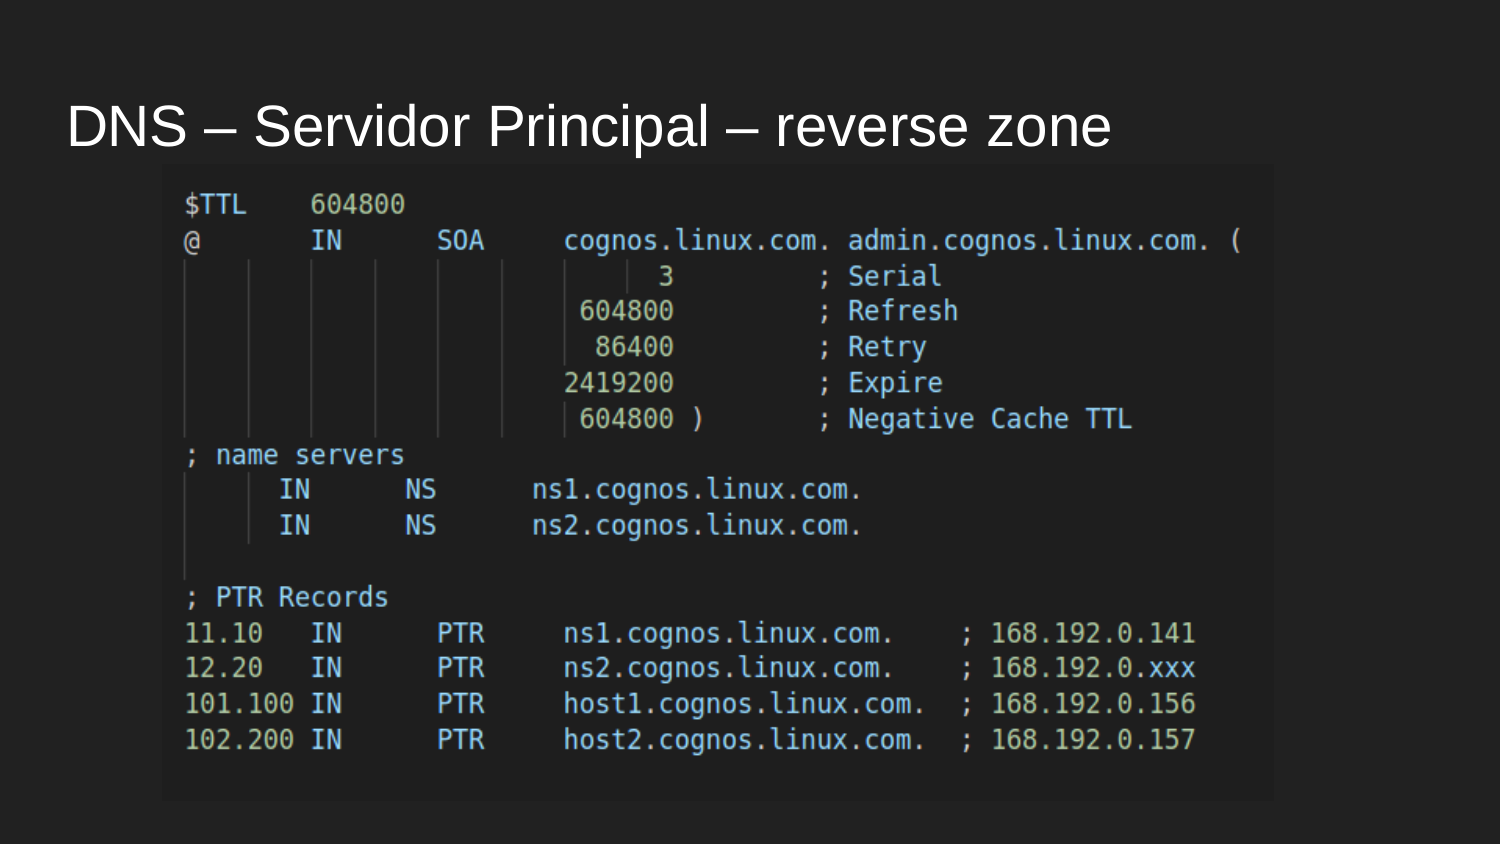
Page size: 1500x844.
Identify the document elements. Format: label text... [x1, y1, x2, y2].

picture [162, 164, 1274, 801]
title DNS – Servidor Principal – reverse zone [51, 72, 1449, 167]
